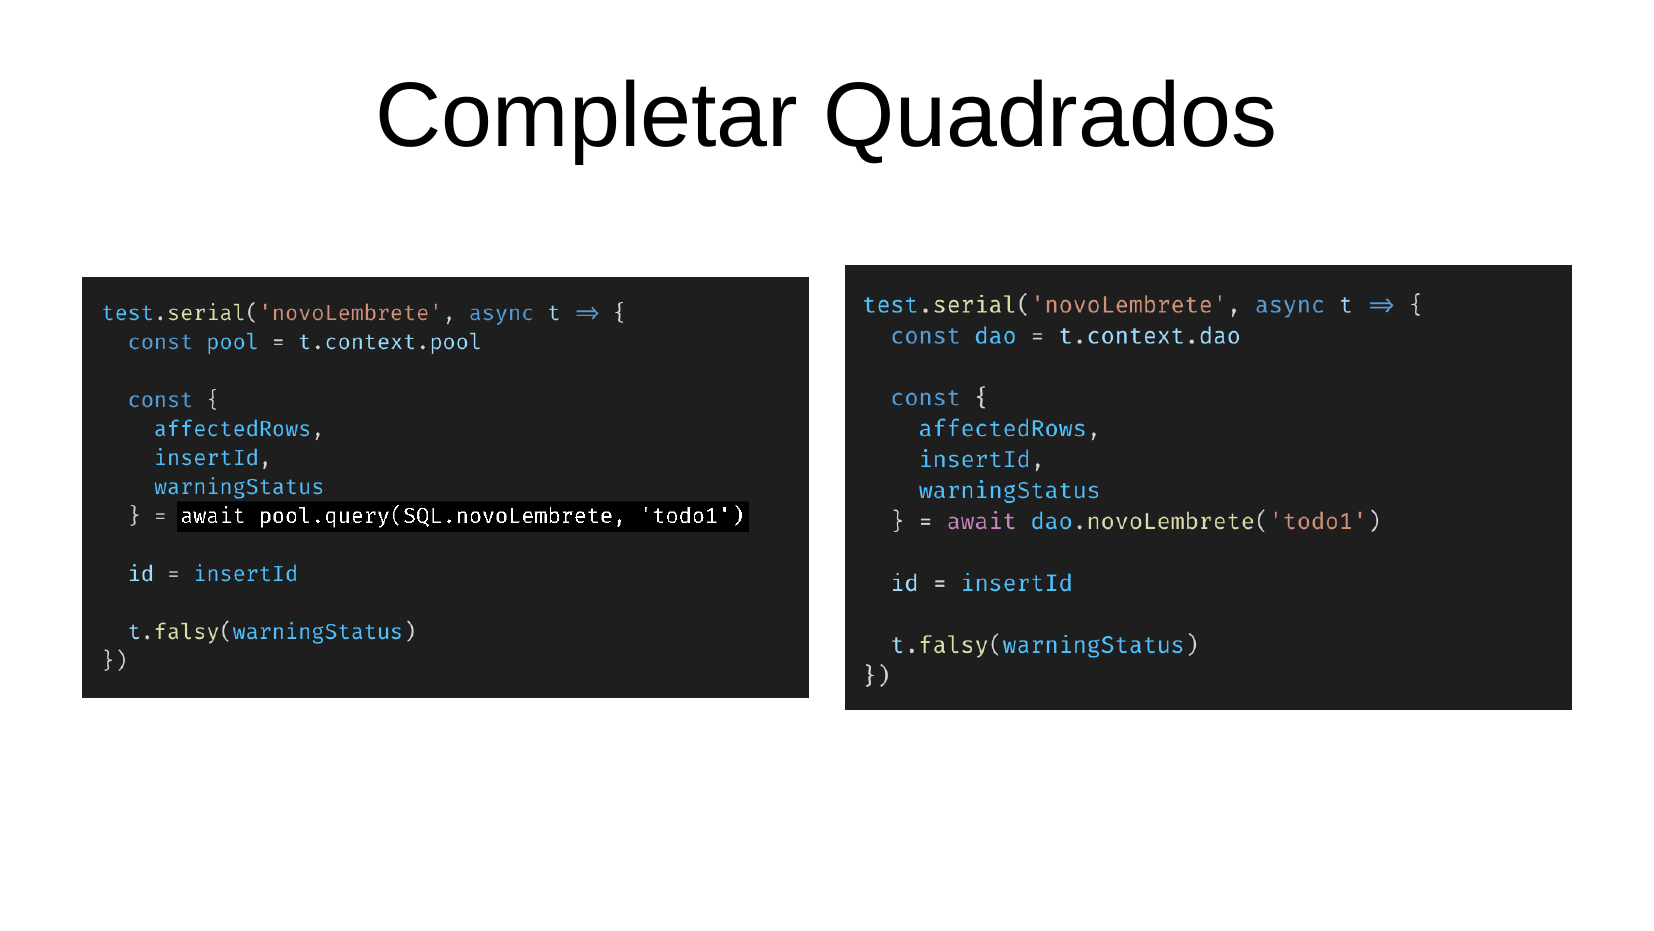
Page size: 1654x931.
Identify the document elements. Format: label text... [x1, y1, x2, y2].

picture [82, 277, 809, 698]
title Completar Quadrados [82, 37, 1571, 193]
picture [845, 265, 1572, 710]
